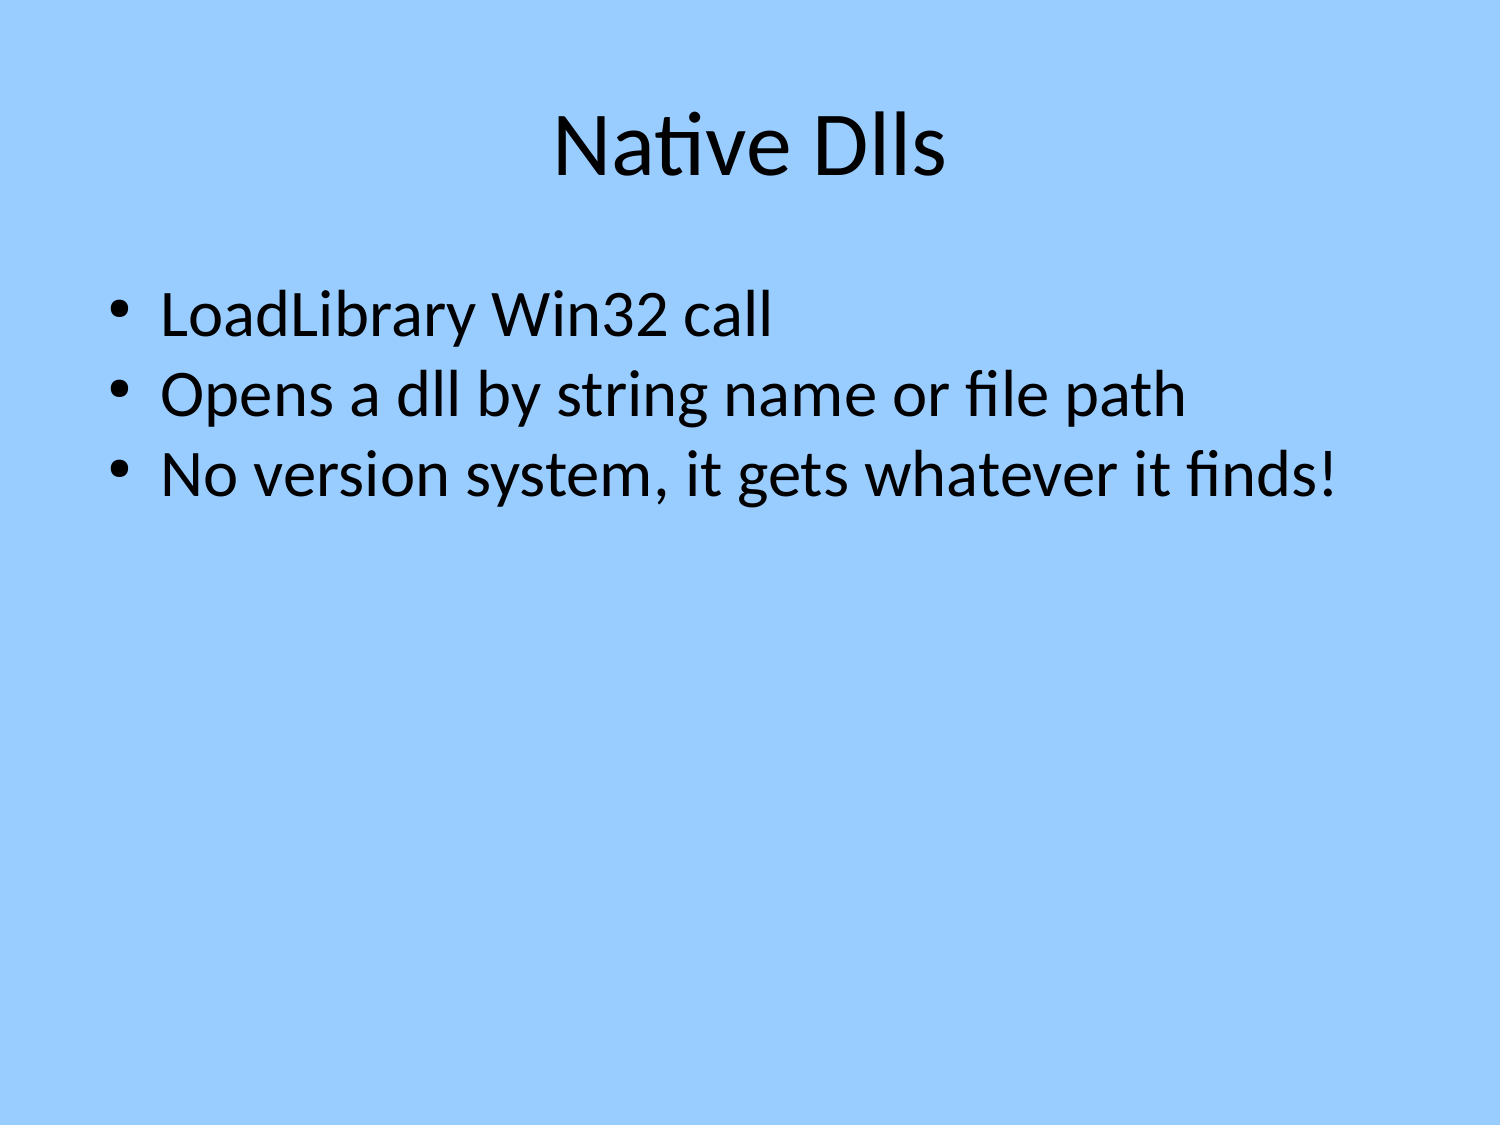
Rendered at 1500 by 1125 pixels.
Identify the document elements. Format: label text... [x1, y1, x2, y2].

title Native Dlls [75, 45, 1425, 233]
list LoadLibrary Win32 call Opens a dll by string name or file path No version system, it gets whatever it finds! [75, 262, 1425, 1005]
